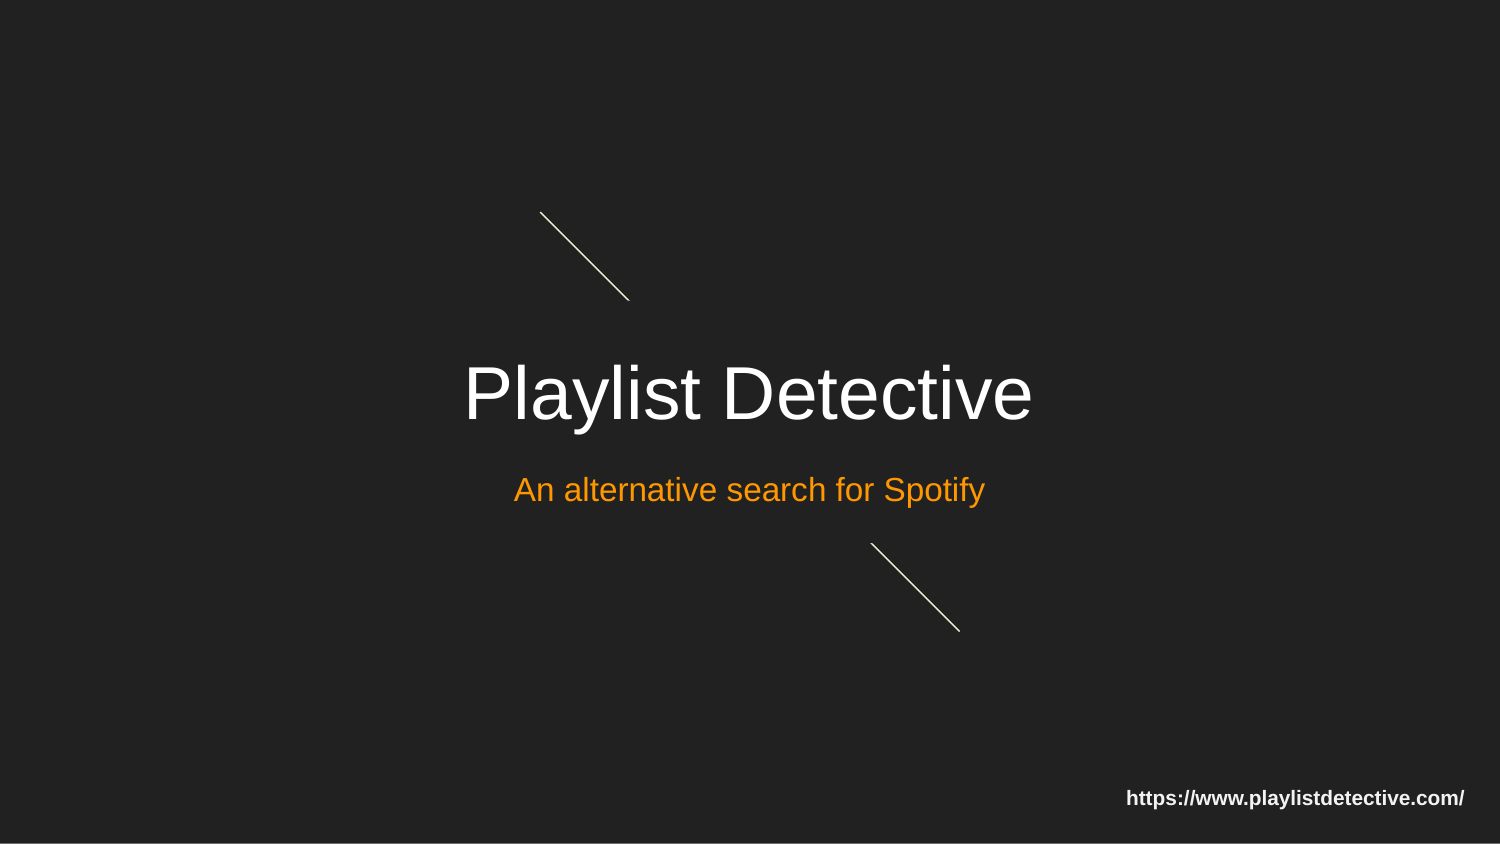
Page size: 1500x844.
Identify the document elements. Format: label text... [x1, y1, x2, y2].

subtitle An alternative search for Spotify [402, 455, 1098, 522]
slide_number https://www.playlistdetective.com/ [1016, 764, 1480, 830]
title Playlist Detective [51, 340, 1448, 438]
